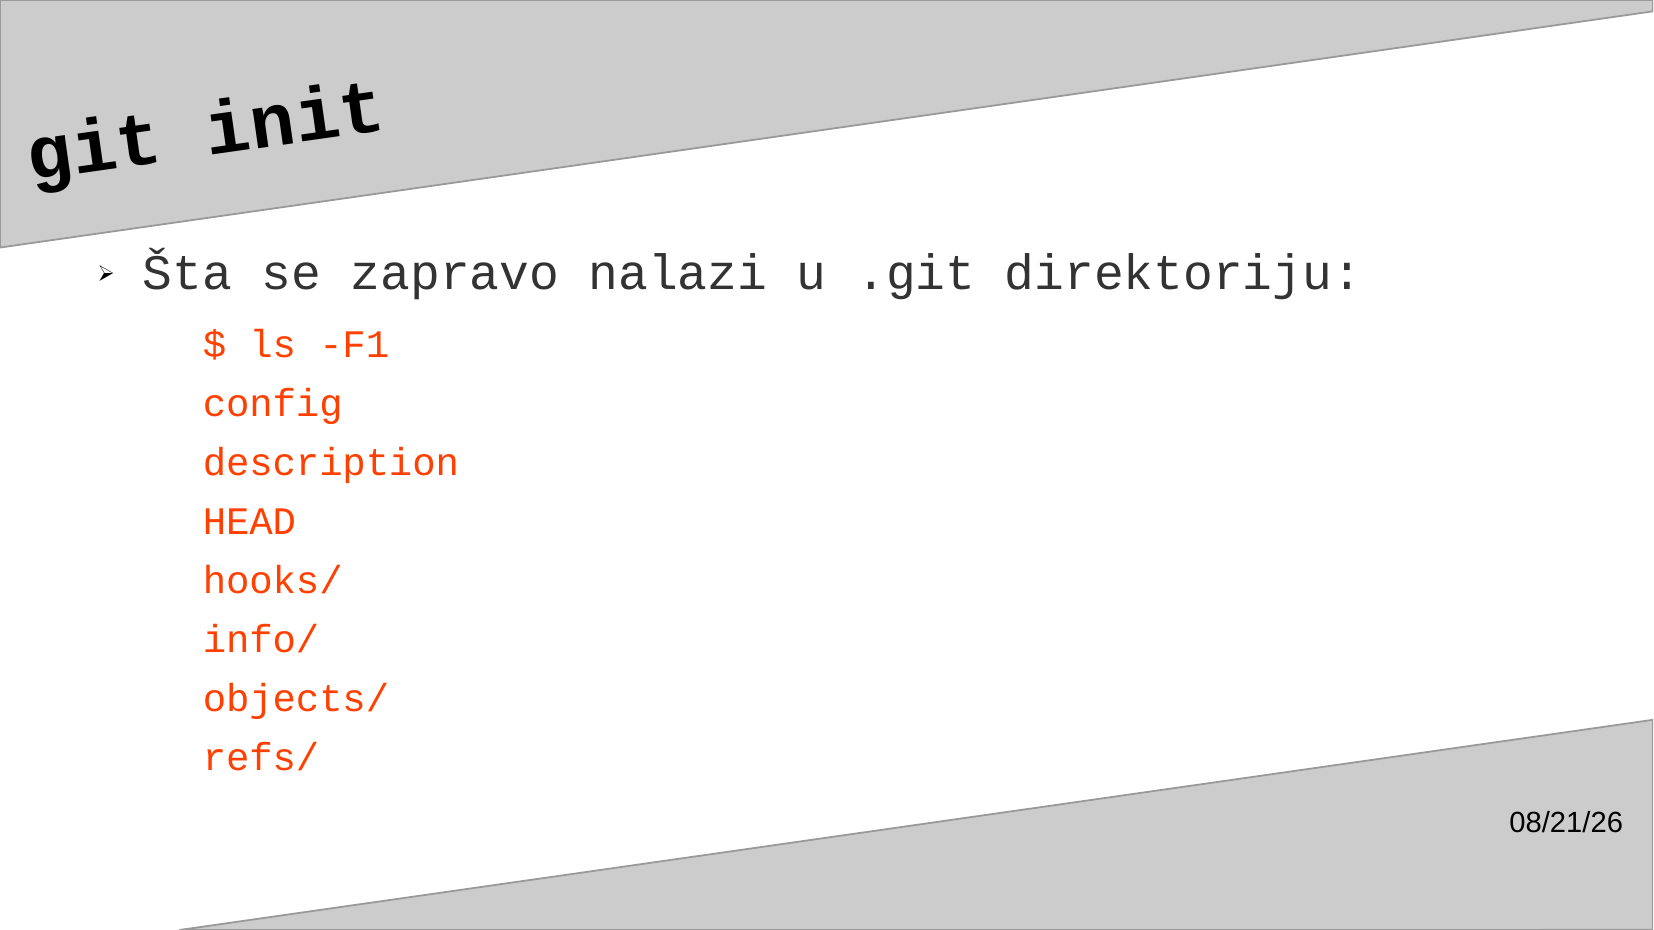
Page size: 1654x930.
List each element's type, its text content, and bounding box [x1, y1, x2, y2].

title git init [16, 0, 1501, 239]
list Šta se zapravo nalazi u .git direktoriju: $ ls -F1 config description HEAD hooks/ info/ objects/ refs/ [82, 248, 1538, 788]
